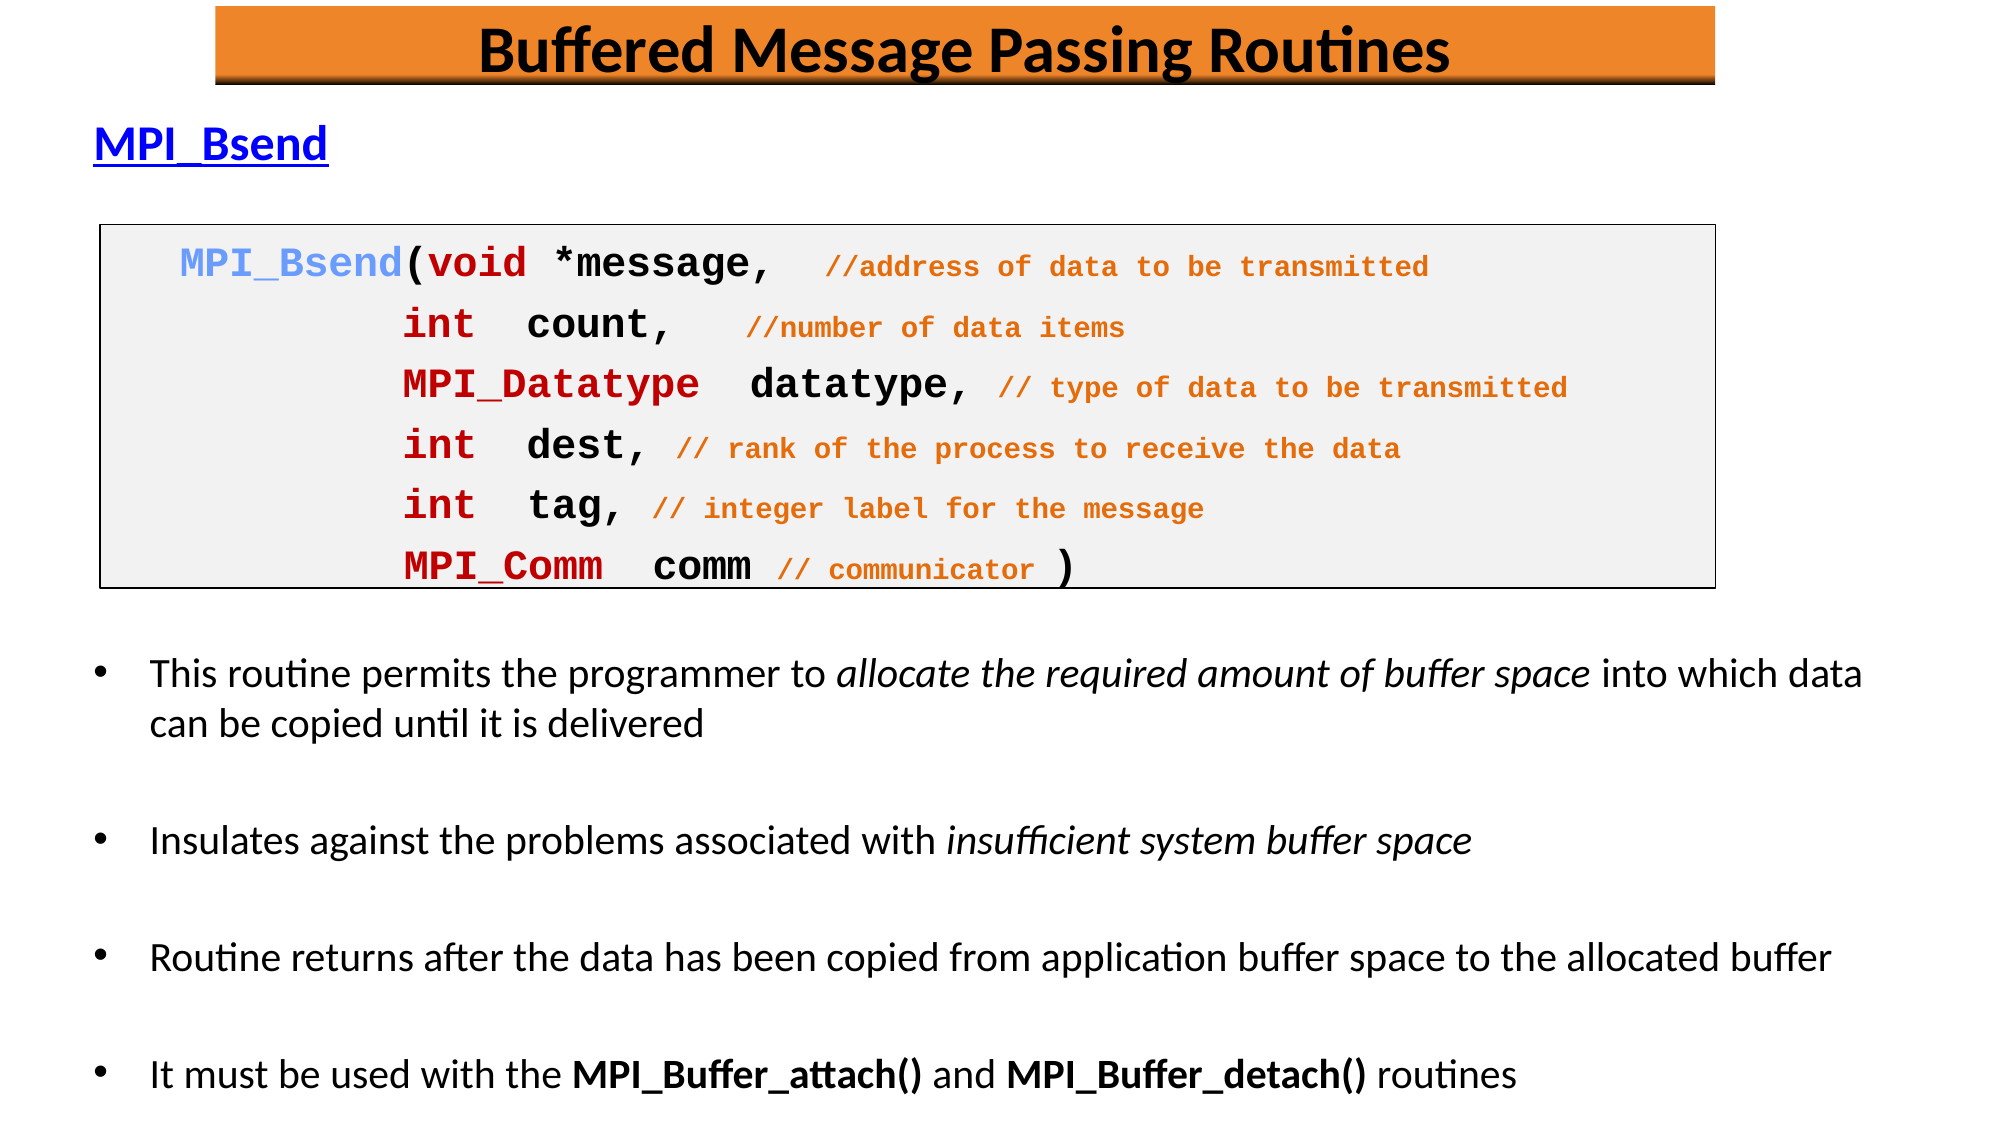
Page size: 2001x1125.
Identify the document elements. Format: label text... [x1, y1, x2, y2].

list MPI_Bsend This routine permits the programmer to allocate the required amount of buffer space into which data can be copied until it is delivered Insulates against the problems associated with insufficient system buffer space Routine returns after the data has been copied from application buffer space to the allocated buffer It must be used with the MPI_Buffer_attach() and MPI_Buffer_detach() routines [78, 102, 1879, 1125]
text_box Buffered Message Passing Routines [215, 6, 1716, 85]
text_box MPI_Bsend(void *message, //address of data to be transmitted int count, //number of data items MPI_Datatype datatype, // type of data to be transmitted int dest, // rank of the process to receive the data int tag, // integer label for the message MPI_Comm comm // communicator ) [99, 224, 1716, 588]
